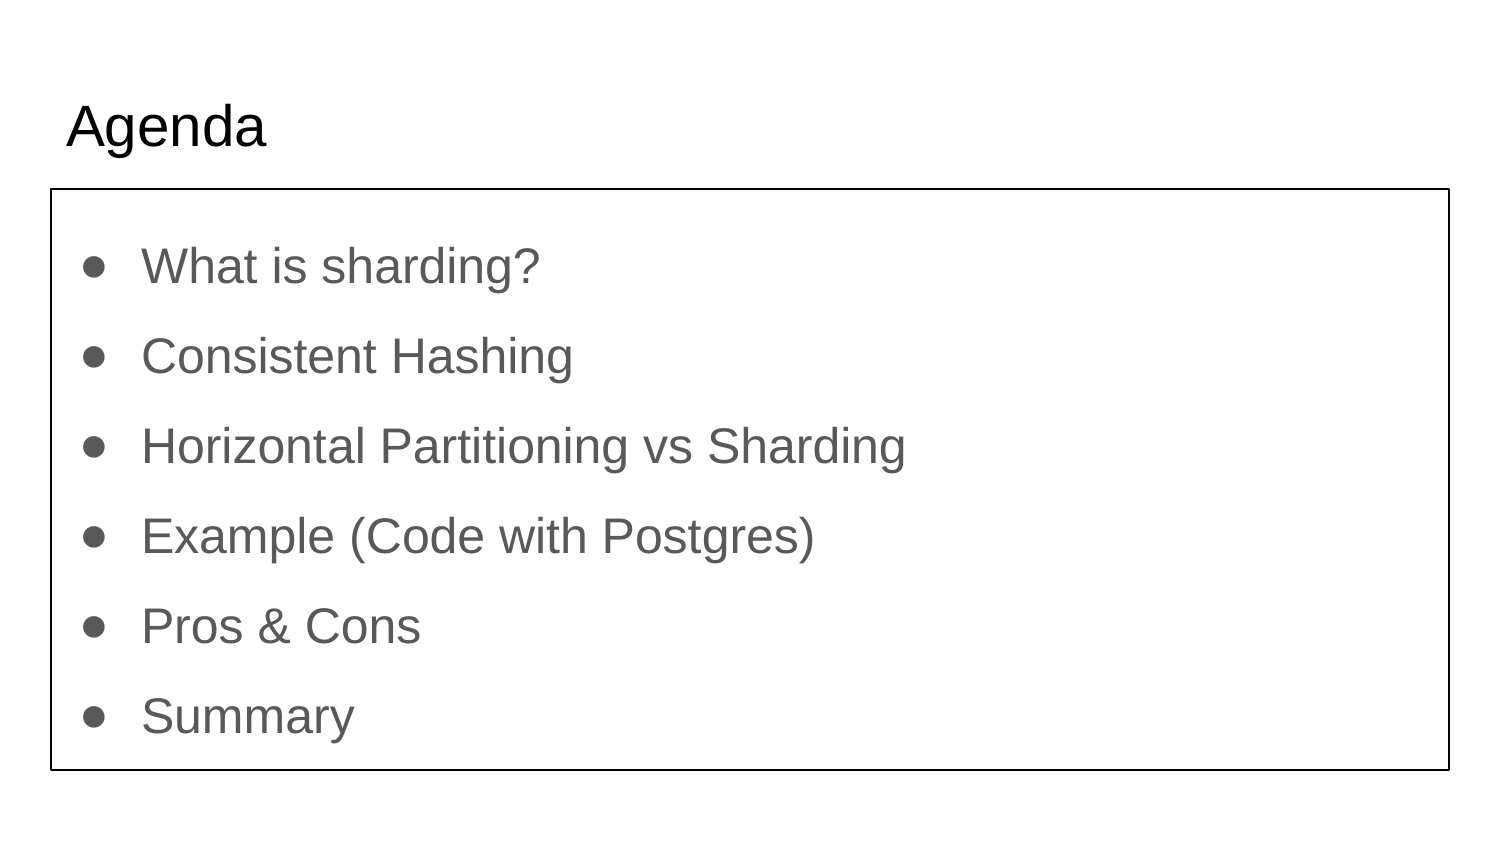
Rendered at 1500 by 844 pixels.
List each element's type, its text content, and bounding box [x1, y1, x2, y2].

list What is sharding? Consistent Hashing Horizontal Partitioning vs Sharding Example (Code with Postgres) Pros & Cons Summary [51, 189, 1449, 771]
title Agenda [51, 72, 1449, 167]
